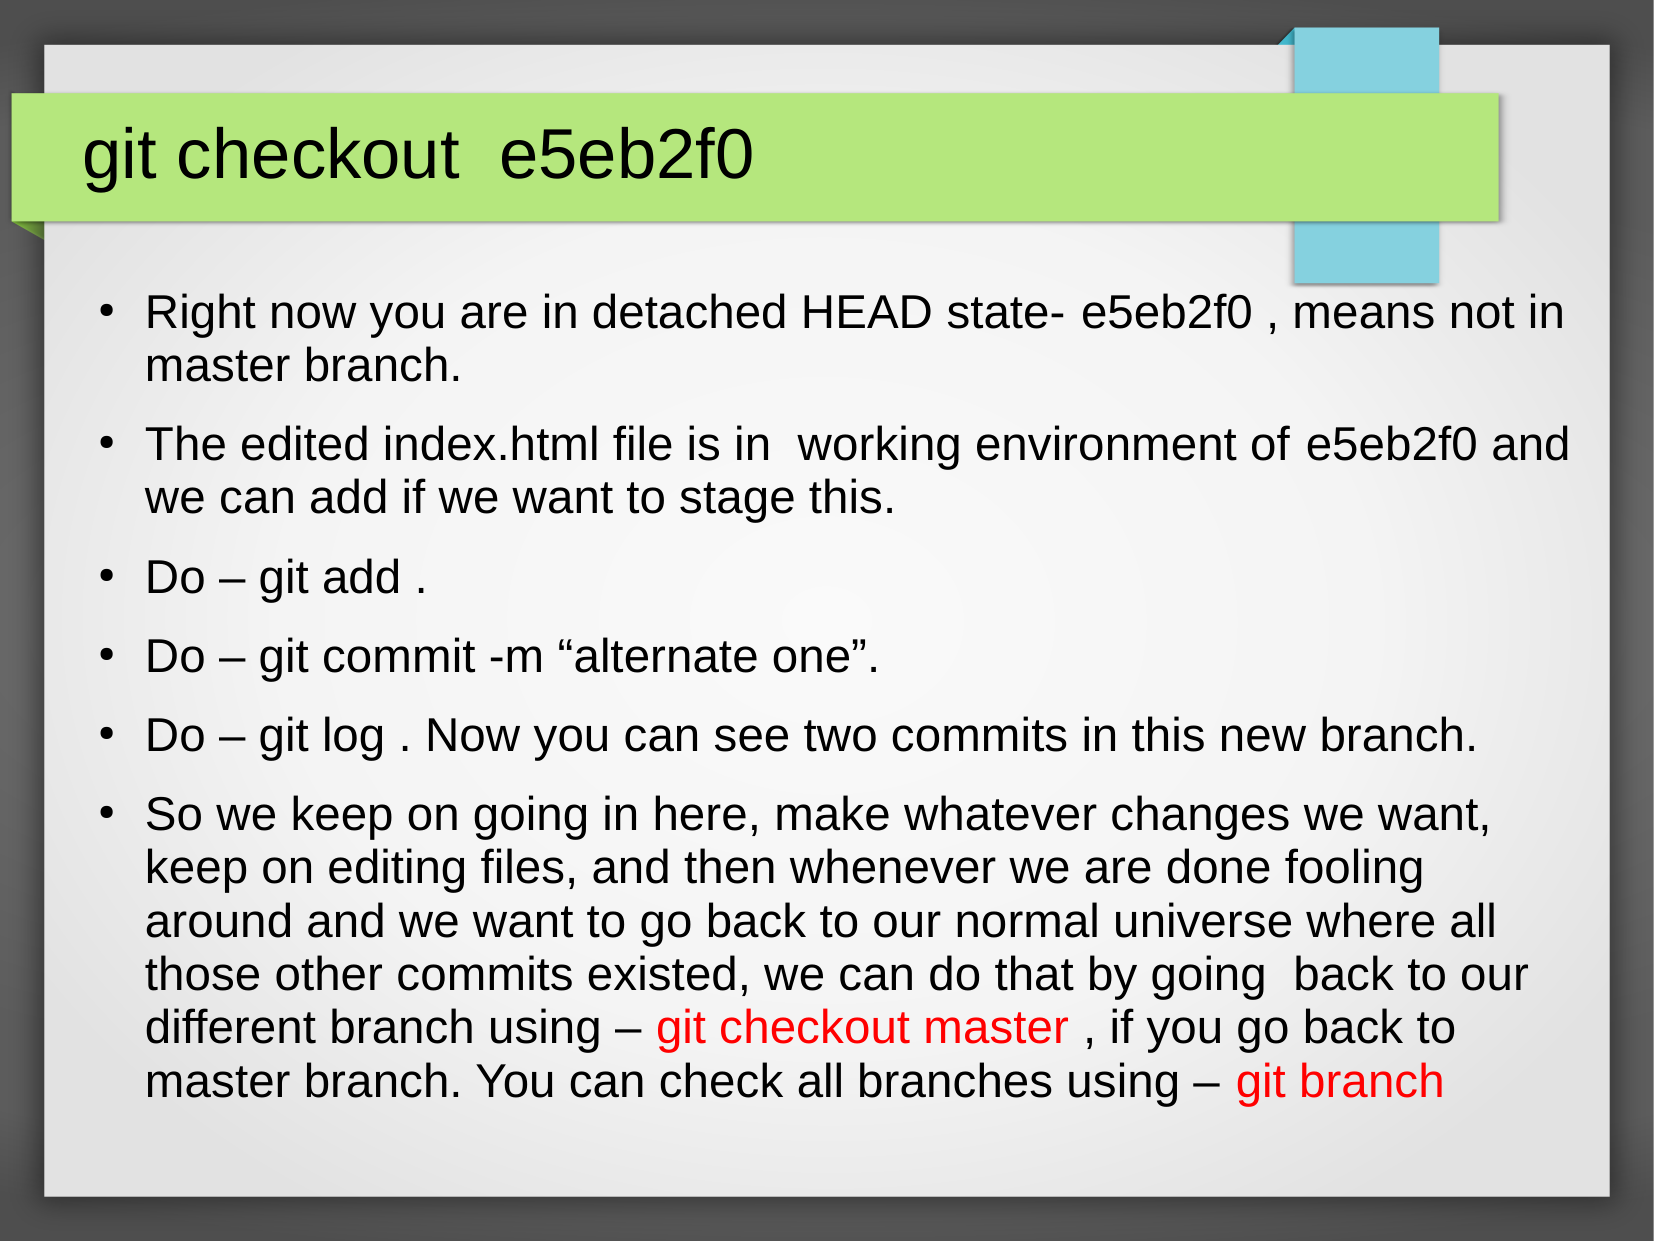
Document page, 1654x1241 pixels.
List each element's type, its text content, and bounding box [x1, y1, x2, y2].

list Right now you are in detached HEAD state- e5eb2f0 , means not in master branch. The edited index.html file is in working environment of e5eb2f0 and we can add if we want to stage this. Do – git add . Do – git commit -m “alternate one”. Do – git log . Now you can see two commits in this new branch. So we keep on going in here, make whatever changes we want, keep on editing files, and then whenever we are done fooling around and we want to go back to our normal universe where all those other commits existed, we can do that by going back to our different branch using – git checkout master , if you go back to master branch. You can check all branches using – git branch [82, 285, 1571, 1111]
title git checkout e5eb2f0 [82, 94, 1501, 213]
picture [0, 0, 1654, 1241]
